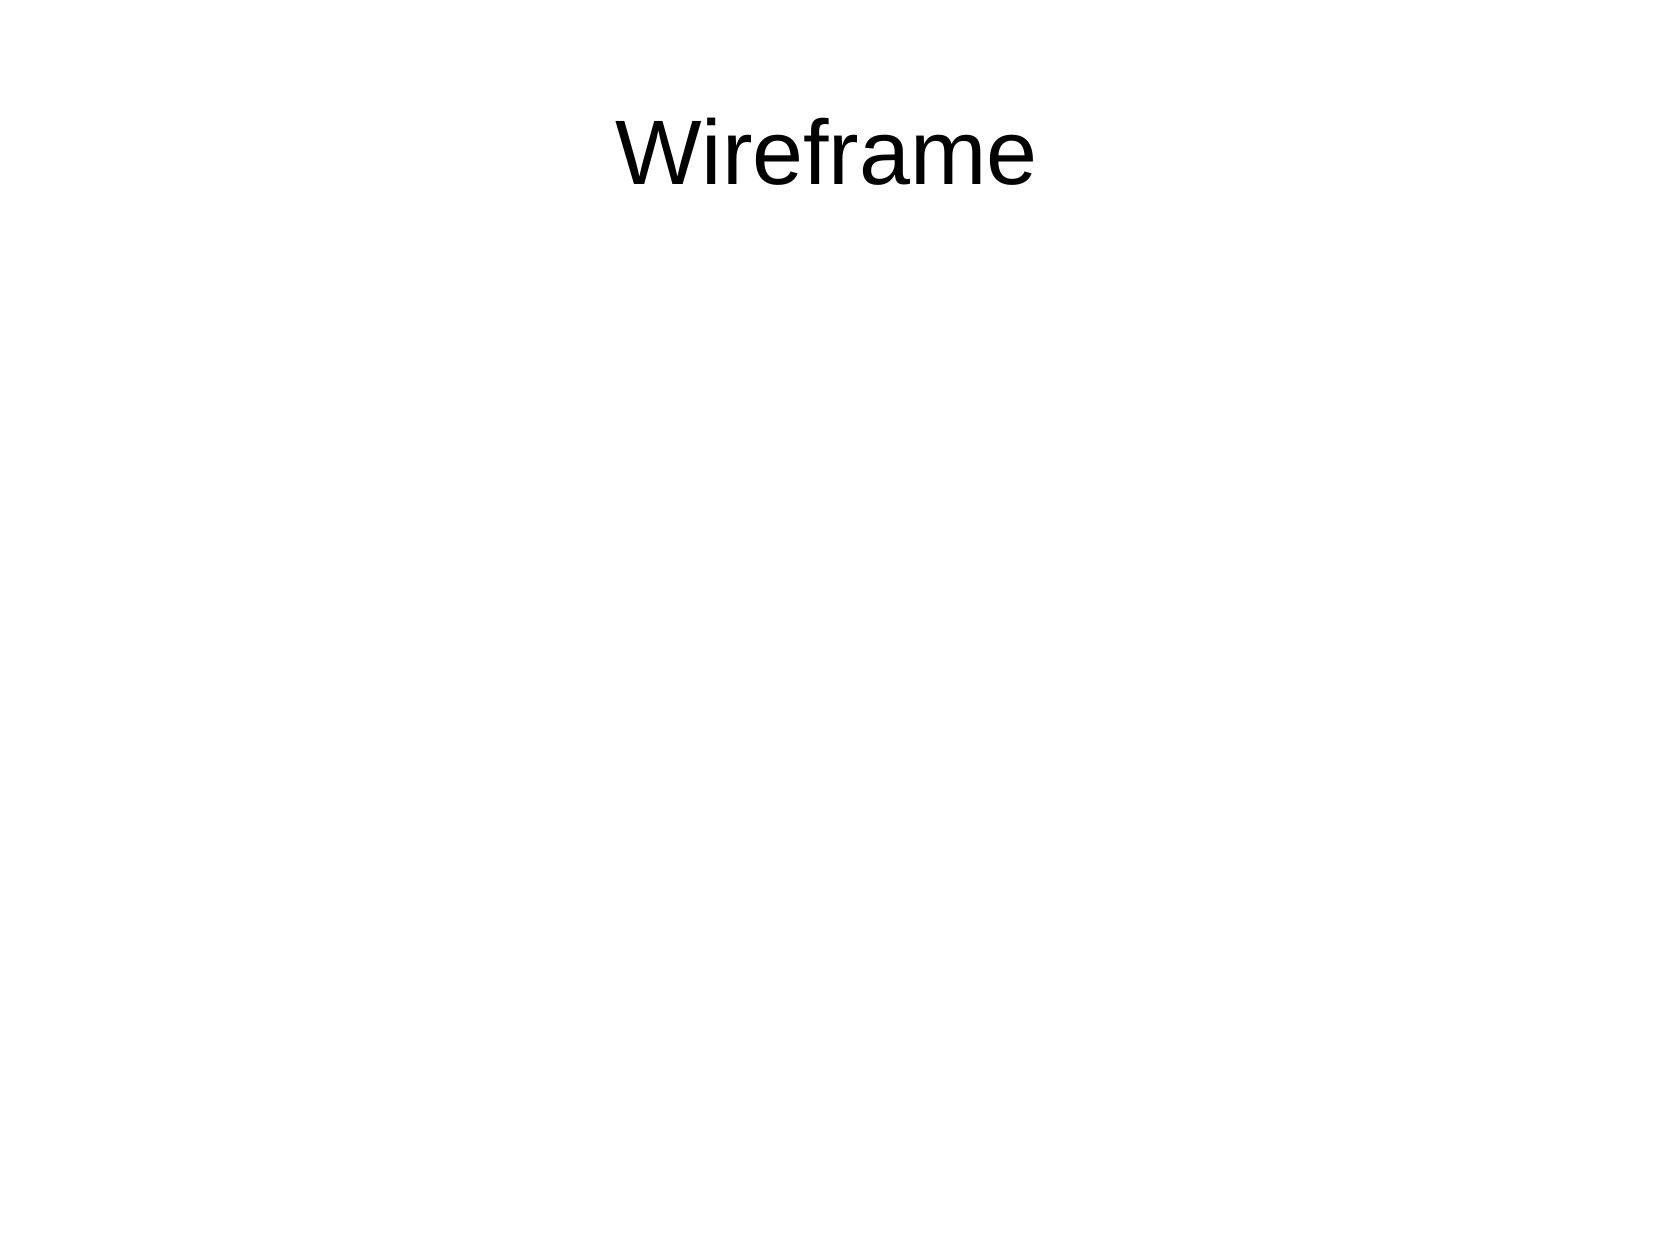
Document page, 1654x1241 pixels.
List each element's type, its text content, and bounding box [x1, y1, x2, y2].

title Wireframe [82, 49, 1571, 257]
